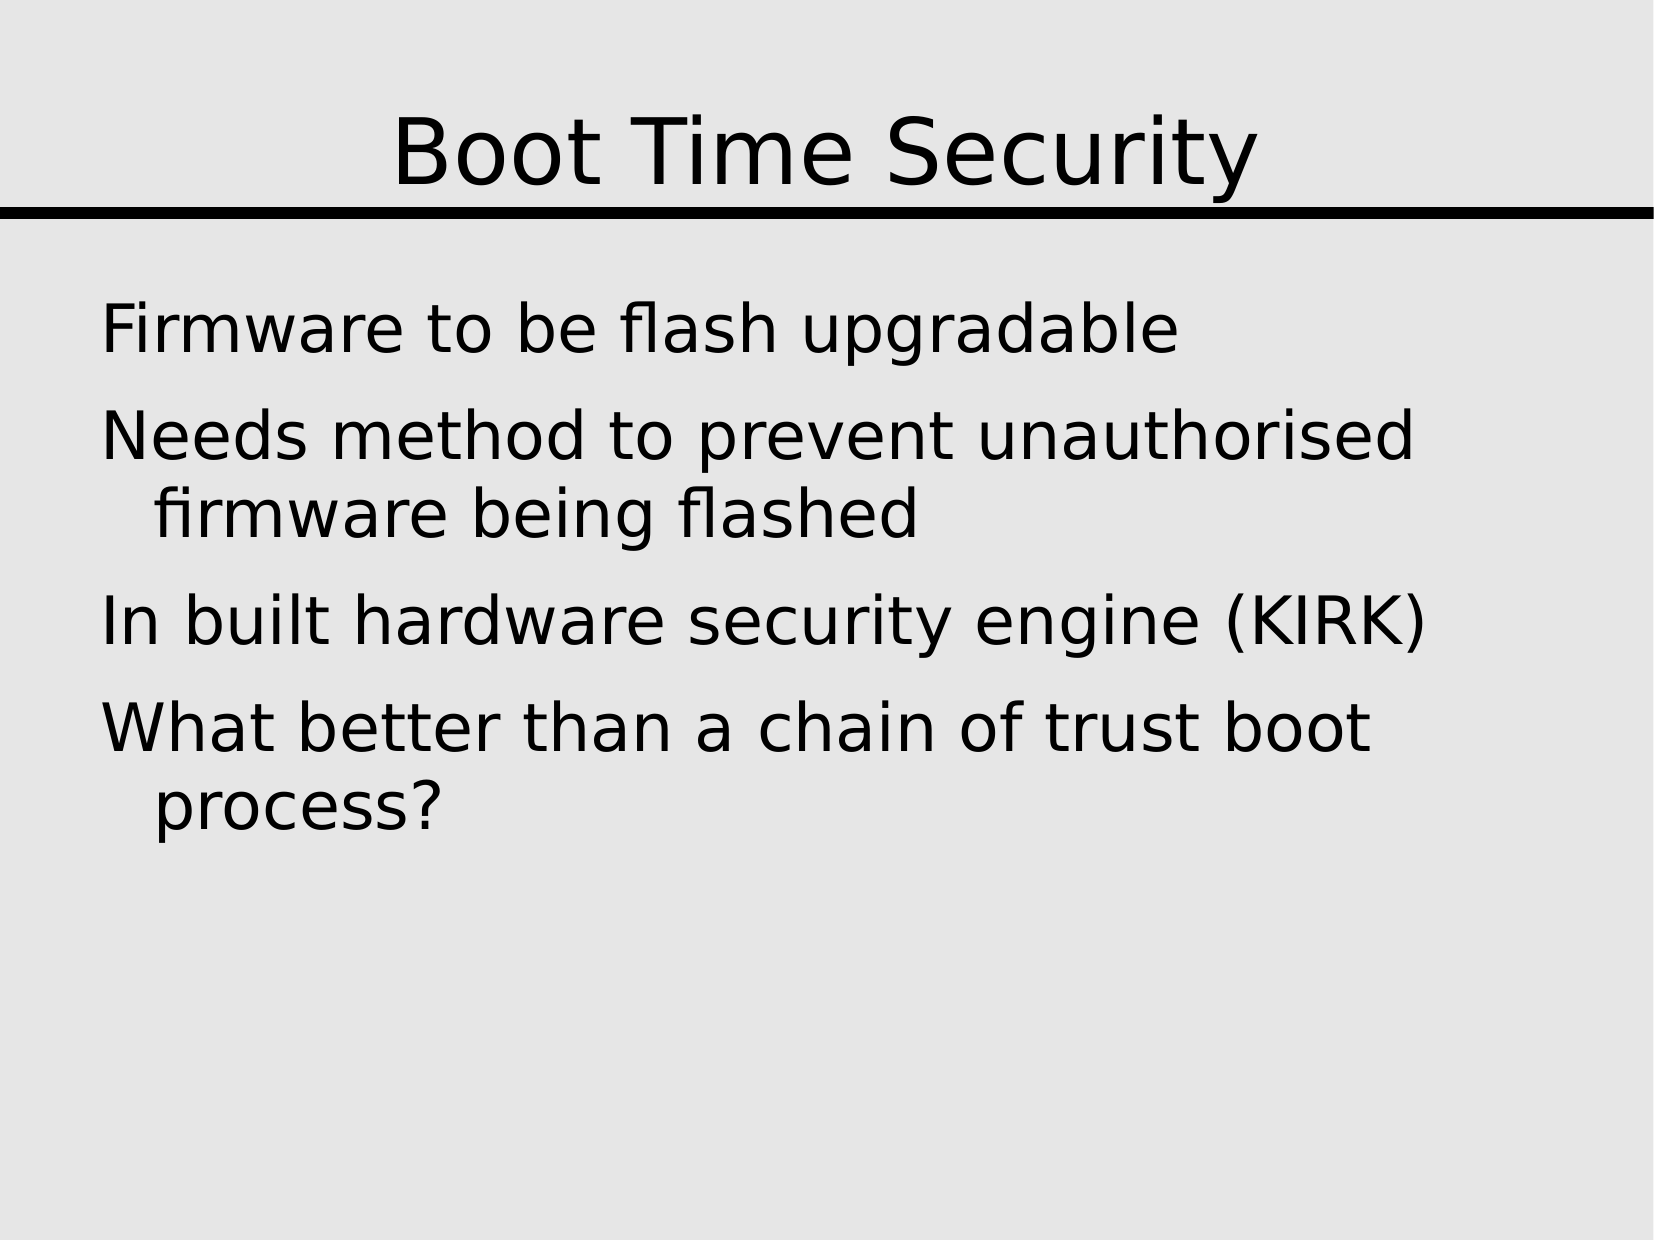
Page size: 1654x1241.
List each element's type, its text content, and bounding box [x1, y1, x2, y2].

list Firmware to be flash upgradable Needs method to prevent unauthorised firmware being flashed In built hardware security engine (KIRK) What better than a chain of trust boot process? [82, 290, 1571, 1094]
title Boot Time Security [82, 56, 1571, 250]
